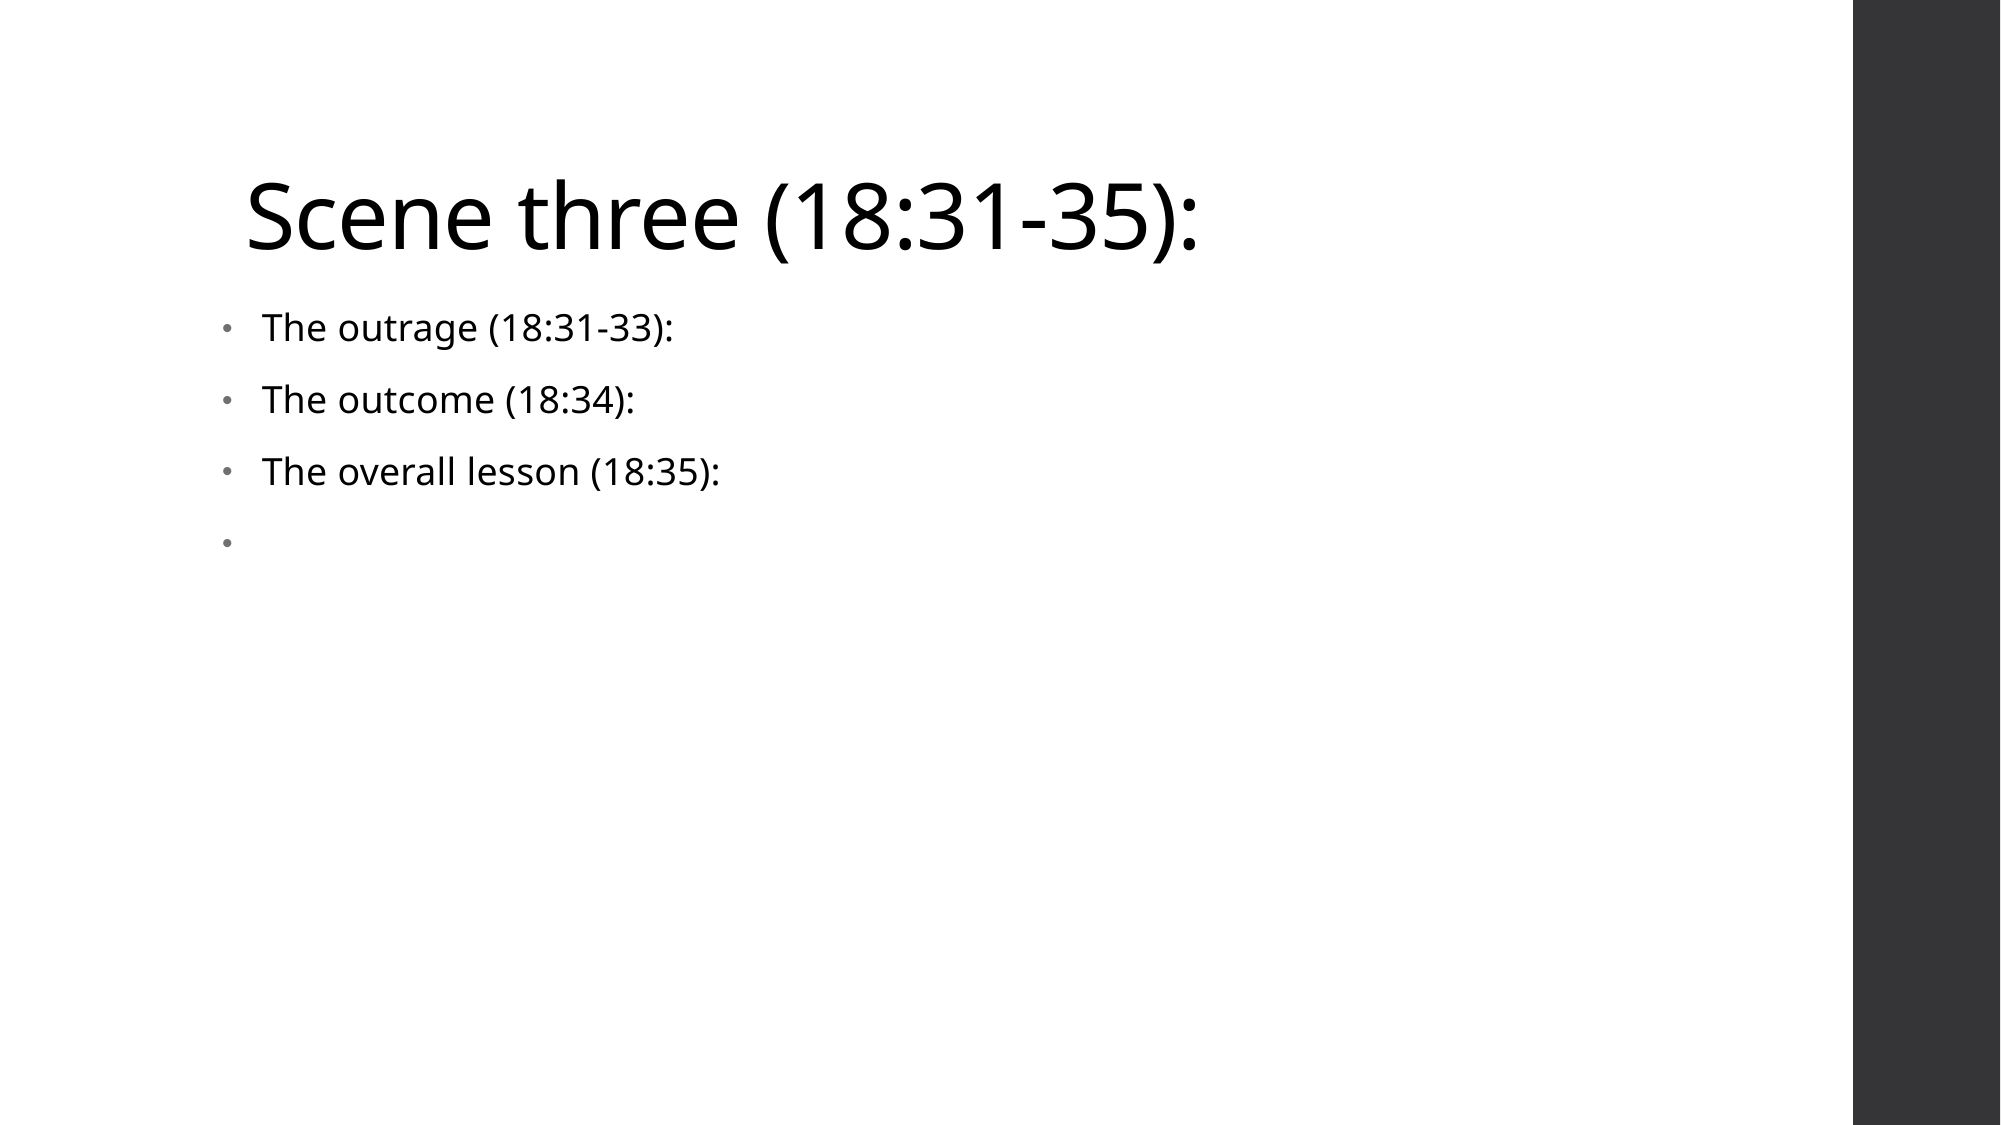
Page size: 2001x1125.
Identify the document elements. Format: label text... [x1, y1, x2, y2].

title Scene three (18:31-35): [206, 60, 1797, 278]
list The outrage (18:31-33): The outcome (18:34): The overall lesson (18:35): [206, 299, 1617, 1014]
